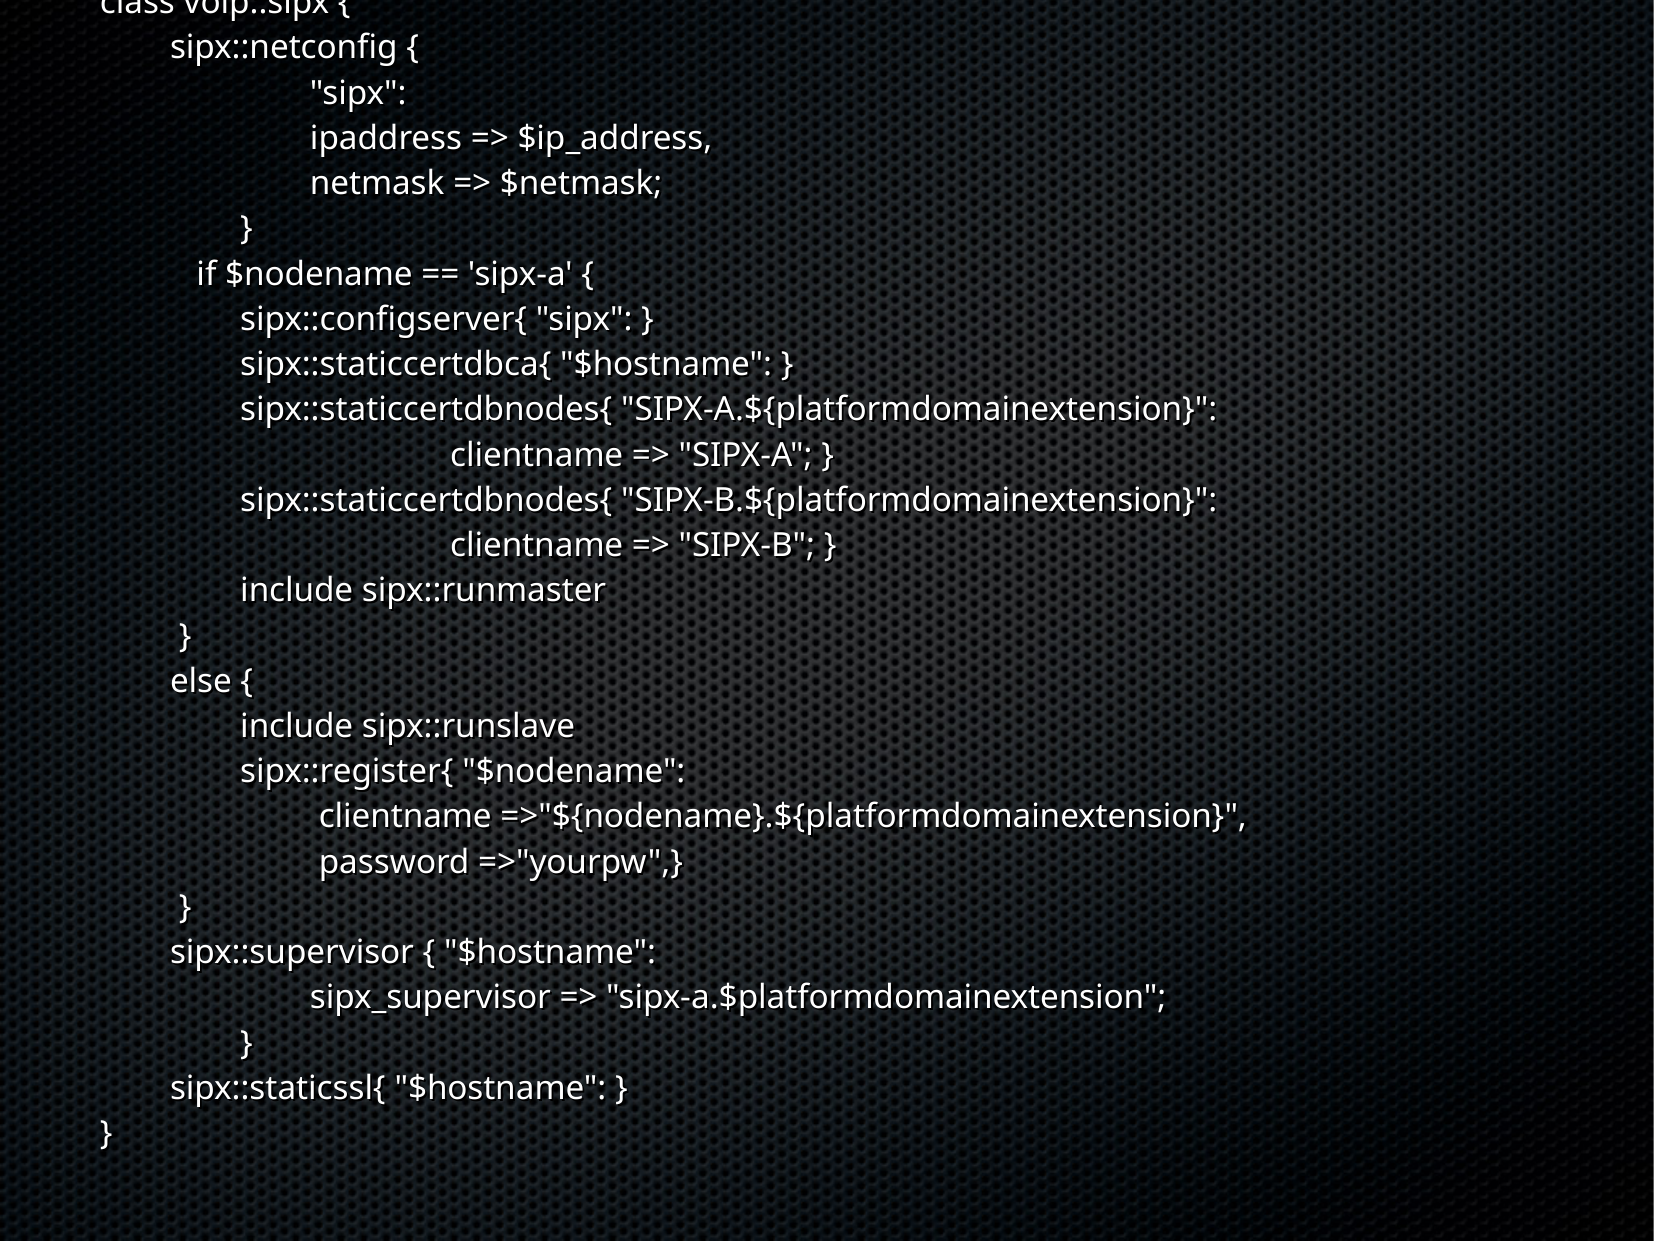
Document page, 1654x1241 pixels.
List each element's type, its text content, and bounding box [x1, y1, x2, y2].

picture [189, 0, 195, 7]
picture [207, 0, 215, 11]
picture [236, 0, 245, 11]
picture [0, 0, 1654, 1241]
picture [299, 0, 307, 11]
subtitle class voip::sipx { sipx::netconfig { "sipx": ipaddress => $ip_address, netmask => $netmask; } if $nodename == 'sipx-a' { sipx::configserver{ "sipx": } sipx::staticcertdbca{ "$hostname": } sipx::staticcertdbnodes{ "SIPX-A.${platformdomainextension}": clientname => "SIPX-A"; } sipx::staticcertdbnodes{ "SIPX-B.${platformdomainextension}": clientname => "SIPX-B"; } include sipx::runmaster } else { include sipx::runslave sipx::register{ "$nodename": clientname =>"${nodename}.${platformdomainextension}", password =>"yourpw",} } sipx::supervisor { "$hostname": sipx_supervisor => "sipx-a.$platformdomainextension"; } sipx::staticssl{ "$hostname": } } [100, 32, 1554, 1191]
